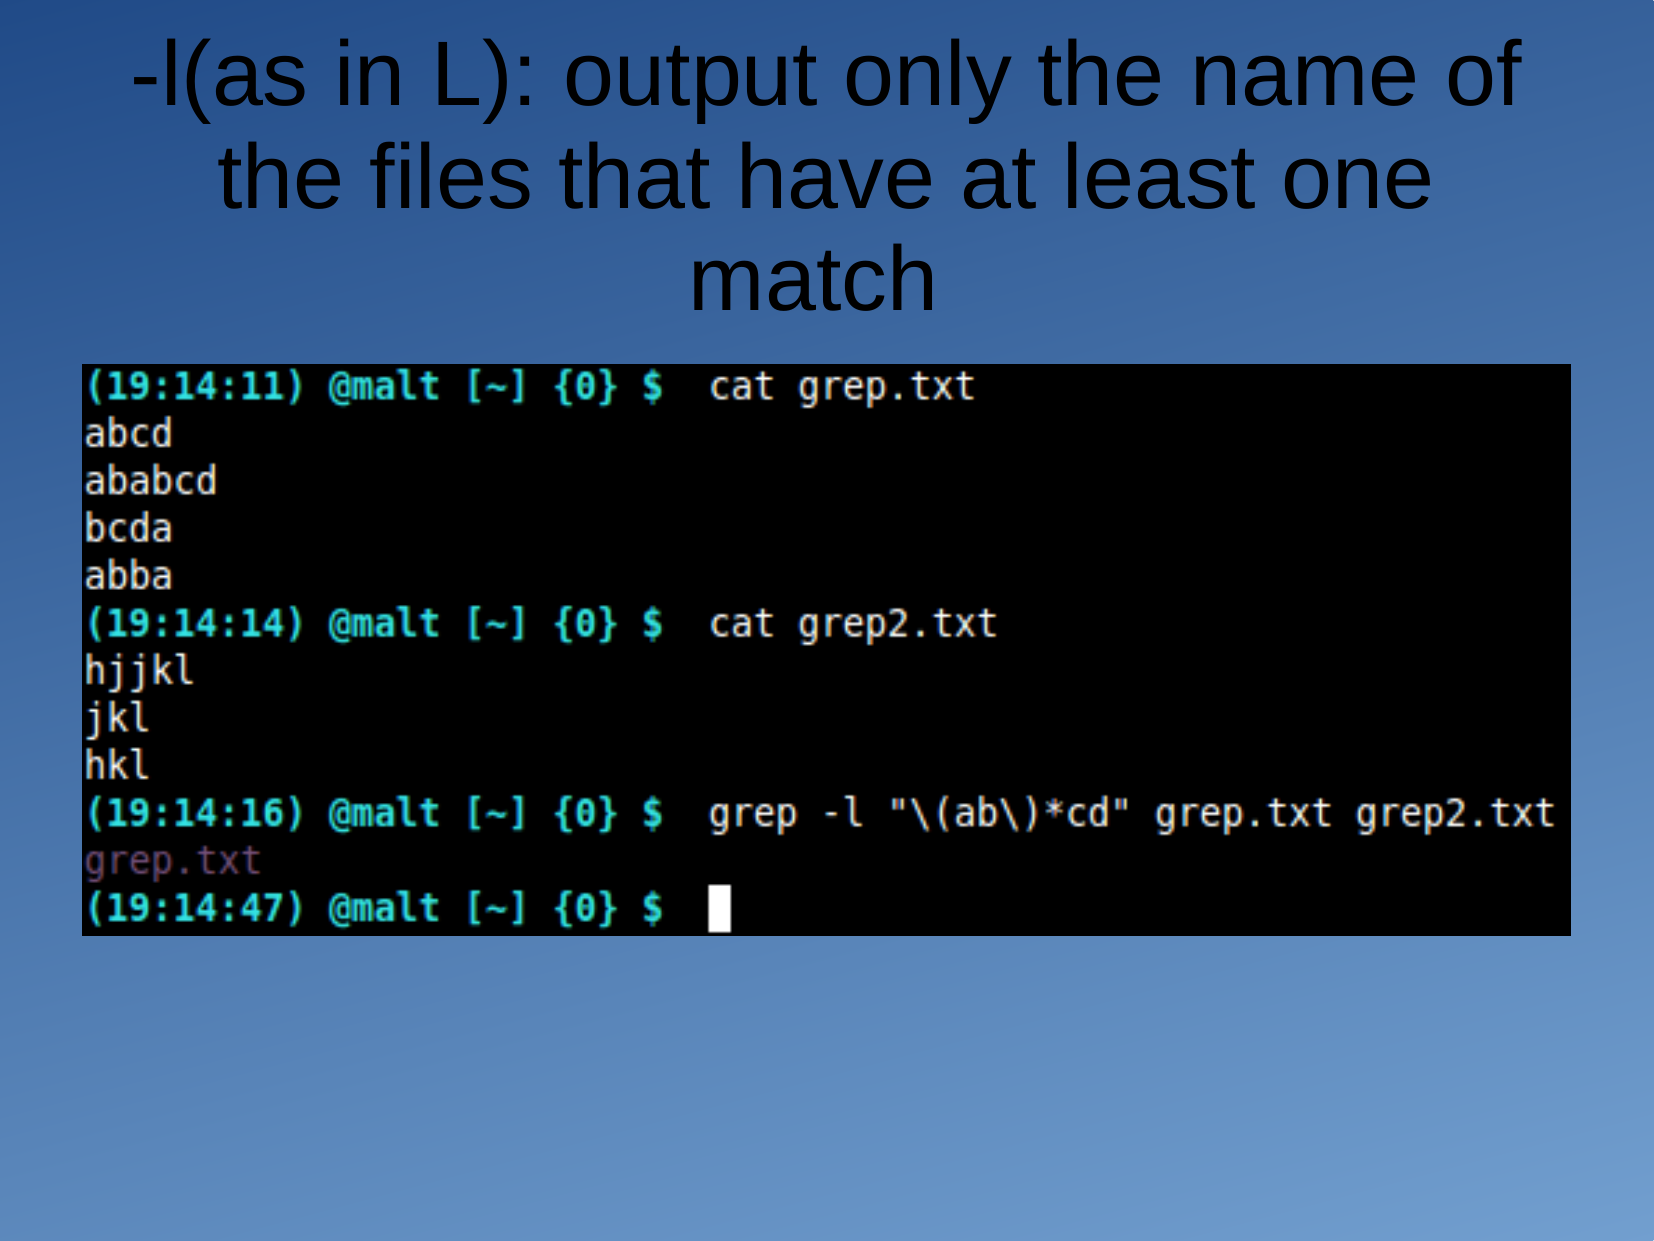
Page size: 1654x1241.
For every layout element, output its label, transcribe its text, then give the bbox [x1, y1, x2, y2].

title -l(as in L): output only the name of the files that have at least one match [82, 22, 1571, 331]
picture [82, 364, 1571, 936]
